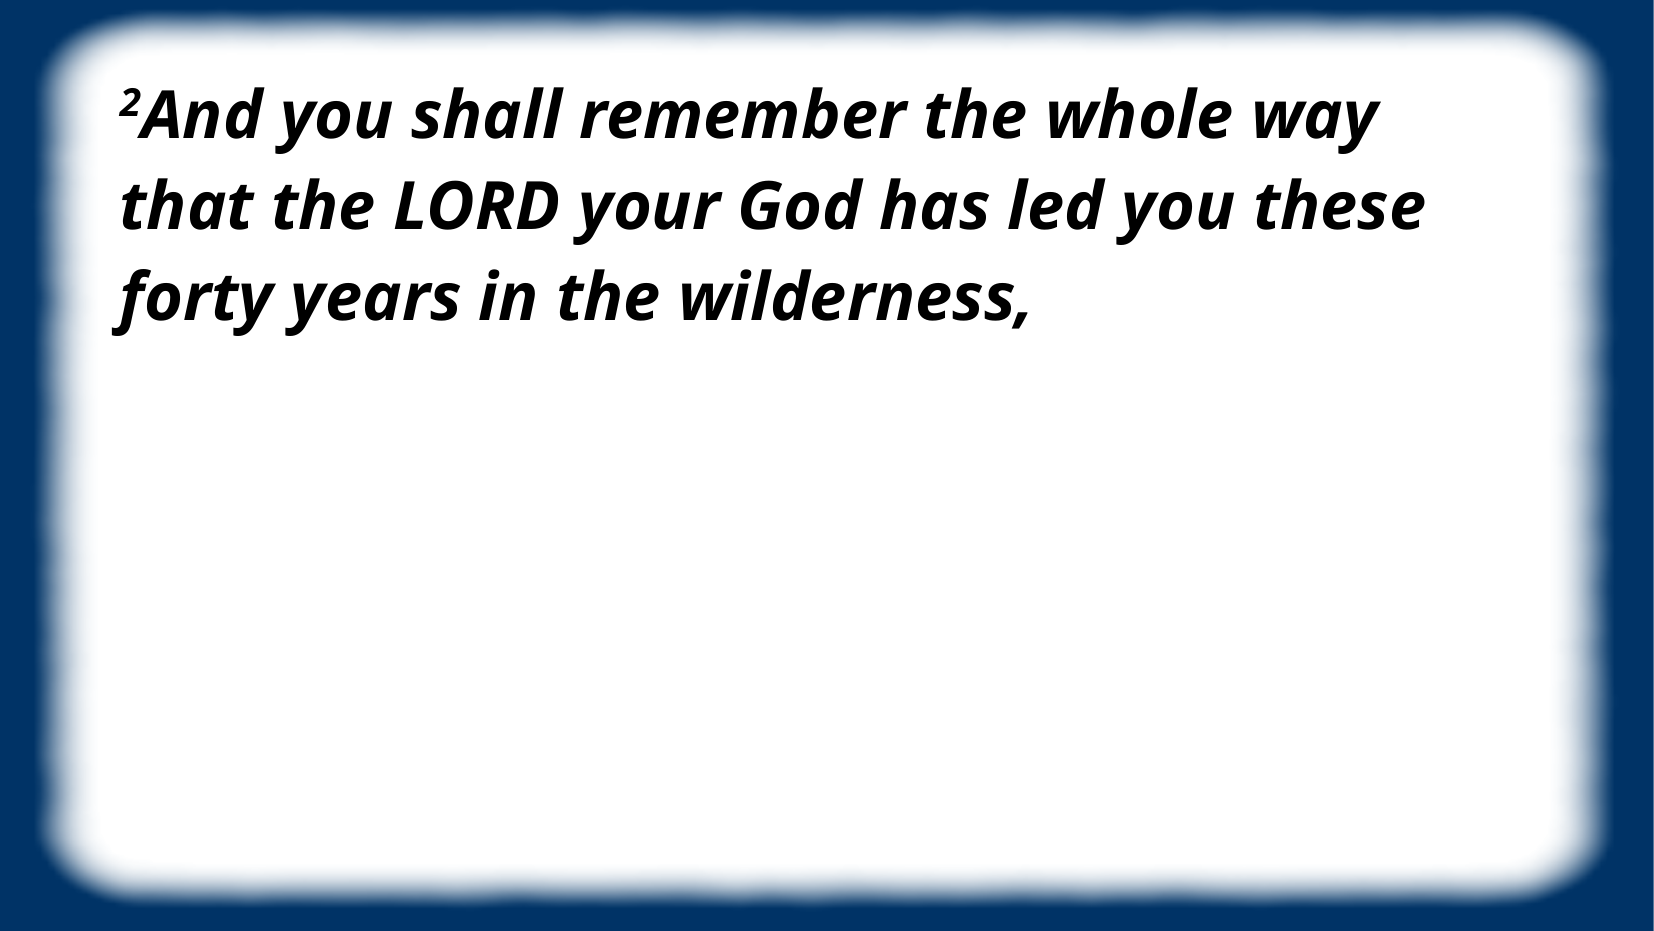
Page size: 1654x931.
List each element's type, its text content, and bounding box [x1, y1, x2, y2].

text_box 2And you shall remember the whole way that the LORD your God has led you these forty years in the wilderness, [105, 60, 1546, 342]
picture [0, 0, 1654, 931]
